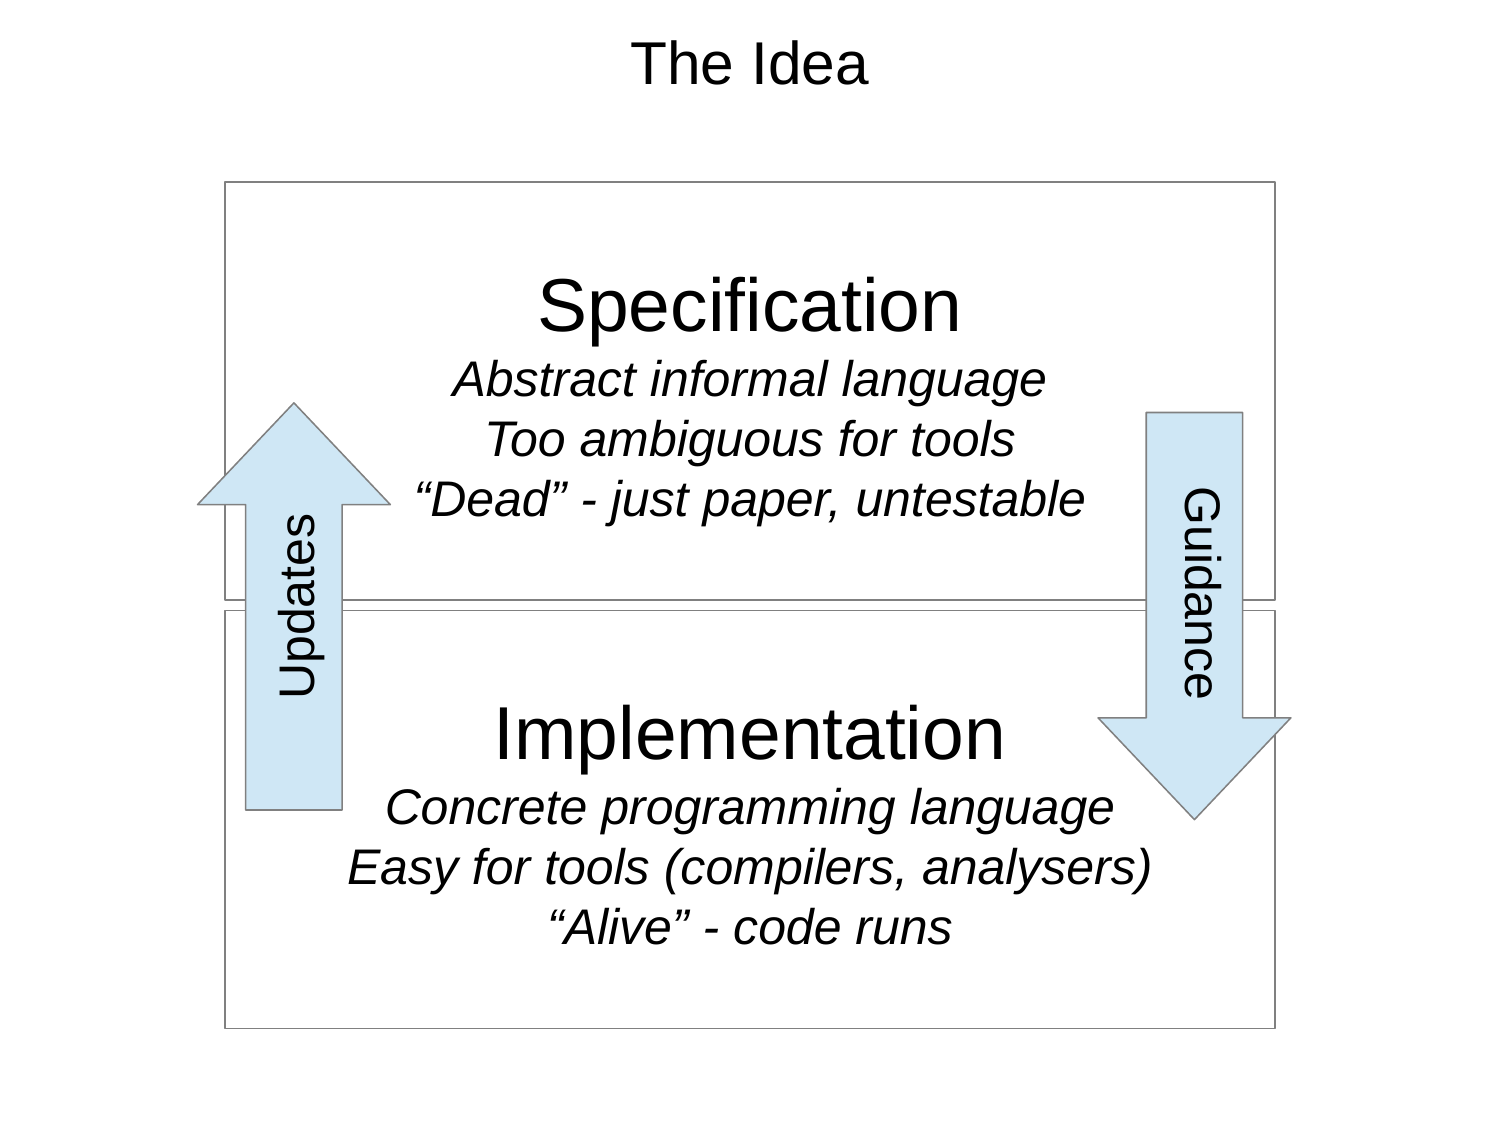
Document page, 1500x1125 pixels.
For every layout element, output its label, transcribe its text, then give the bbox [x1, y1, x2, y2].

text_box [1173, 797, 1216, 820]
text_box [1098, 717, 1109, 730]
text_box Implementation Concrete programming language Easy for tools (compilers, analysers) “Alive” - code runs [225, 610, 1275, 1029]
text_box Updates [197, 402, 391, 811]
text_box Guidance [1109, 389, 1303, 797]
text_box The Idea [630, 7, 870, 113]
text_box Specification Abstract informal language Too ambiguous for tools “Dead” - just paper, untestable [225, 182, 1275, 600]
